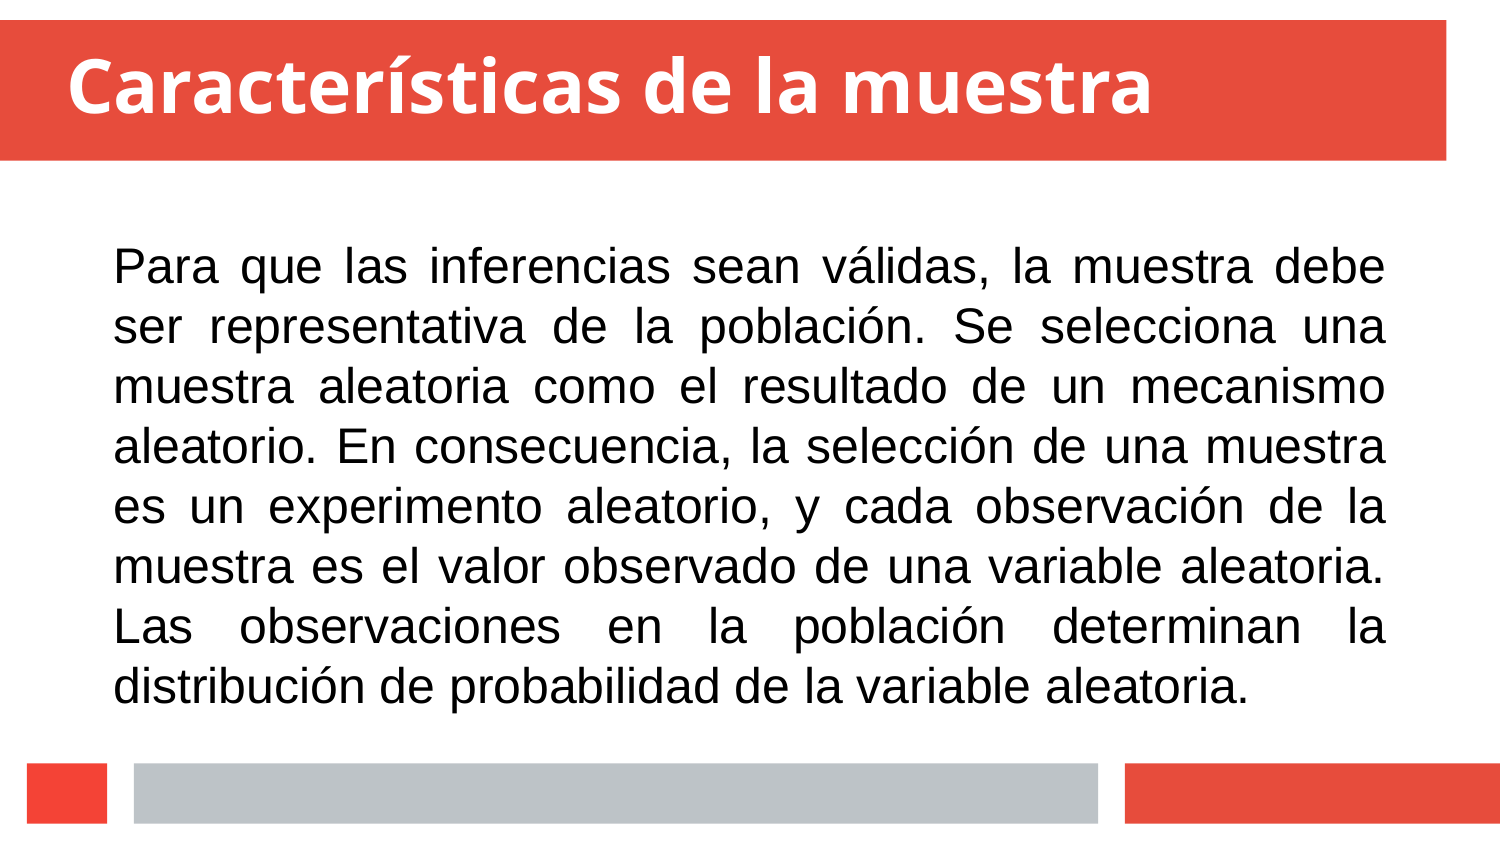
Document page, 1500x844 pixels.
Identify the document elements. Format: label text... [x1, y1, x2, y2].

title Características de la muestra [53, 40, 1447, 141]
list Para que las inferencias sean válidas, la muestra debe ser representativa de la población. Se selecciona una muestra aleatoria como el resultado de un mecanismo aleatorio. En consecuencia, la selección de una muestra es un experimento aleatorio, y cada observación de la muestra es el valor observado de una variable aleatoria. Las observaciones en la población determinan la distribución de probabilidad de la variable aleatoria. [100, 220, 1400, 744]
